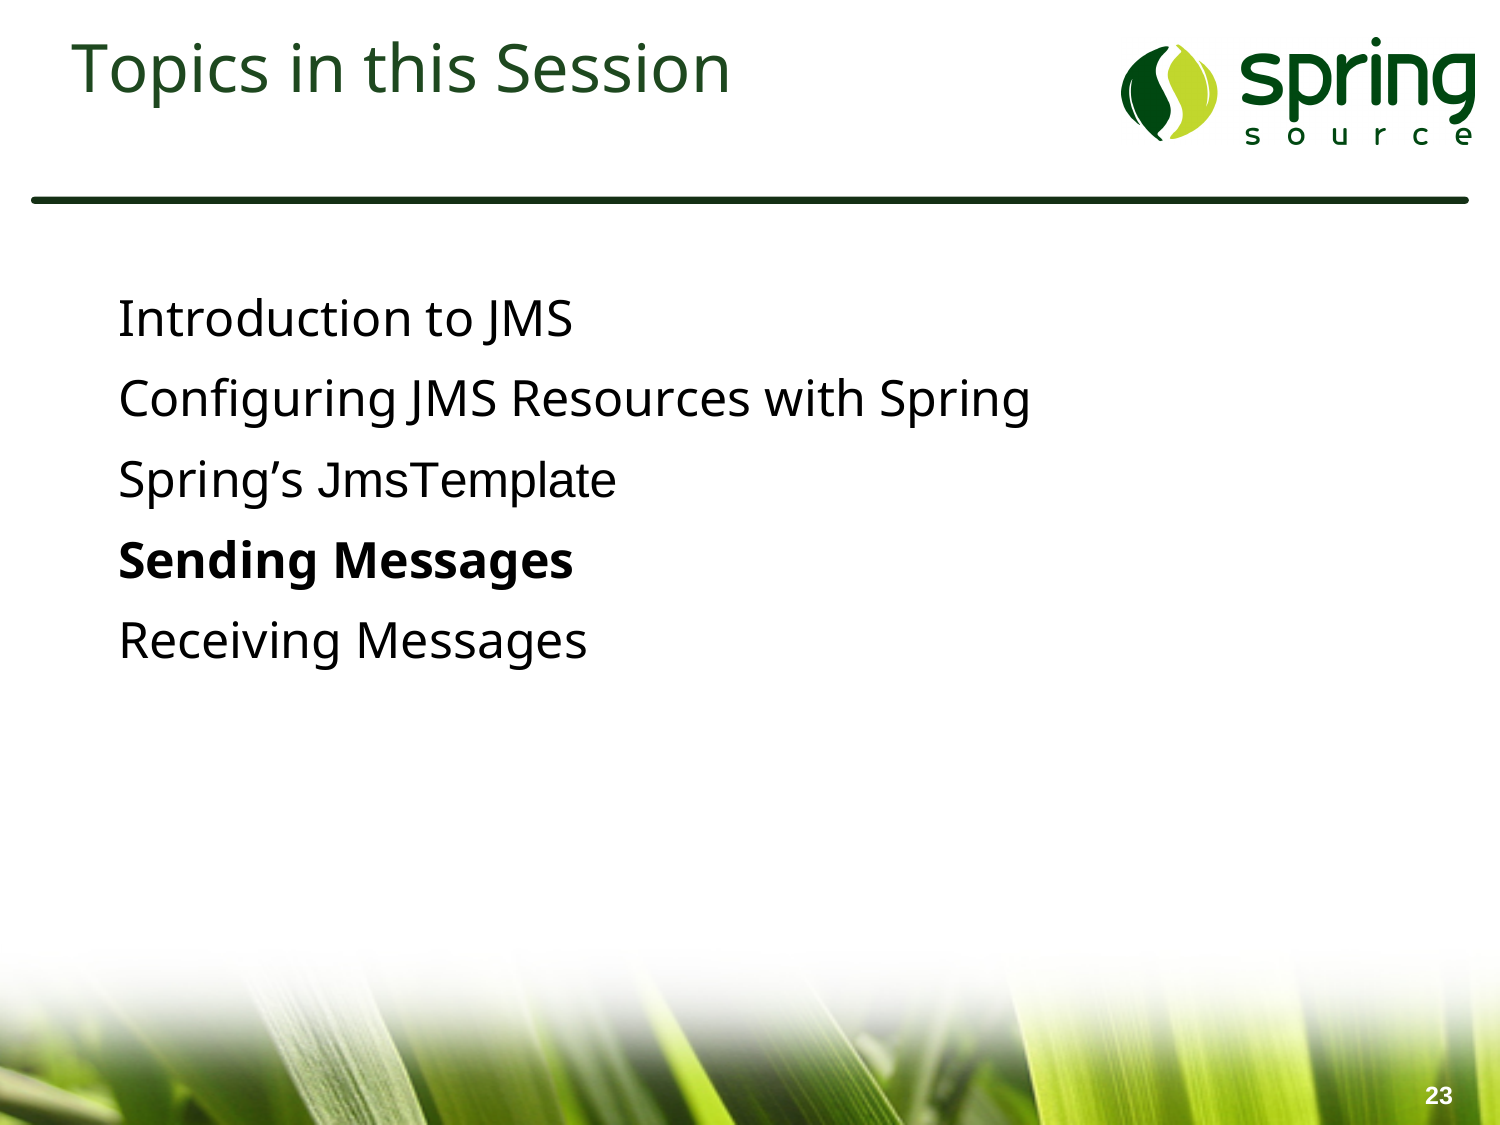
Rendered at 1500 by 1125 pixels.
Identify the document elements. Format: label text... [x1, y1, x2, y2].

picture [1121, 37, 1475, 145]
title Topics in this Session [56, 13, 1089, 176]
list Introduction to JMS Configuring JMS Resources with Spring Spring’s JmsTemplate Sending Messages Receiving Messages [103, 275, 1394, 938]
picture [0, 944, 1500, 1125]
